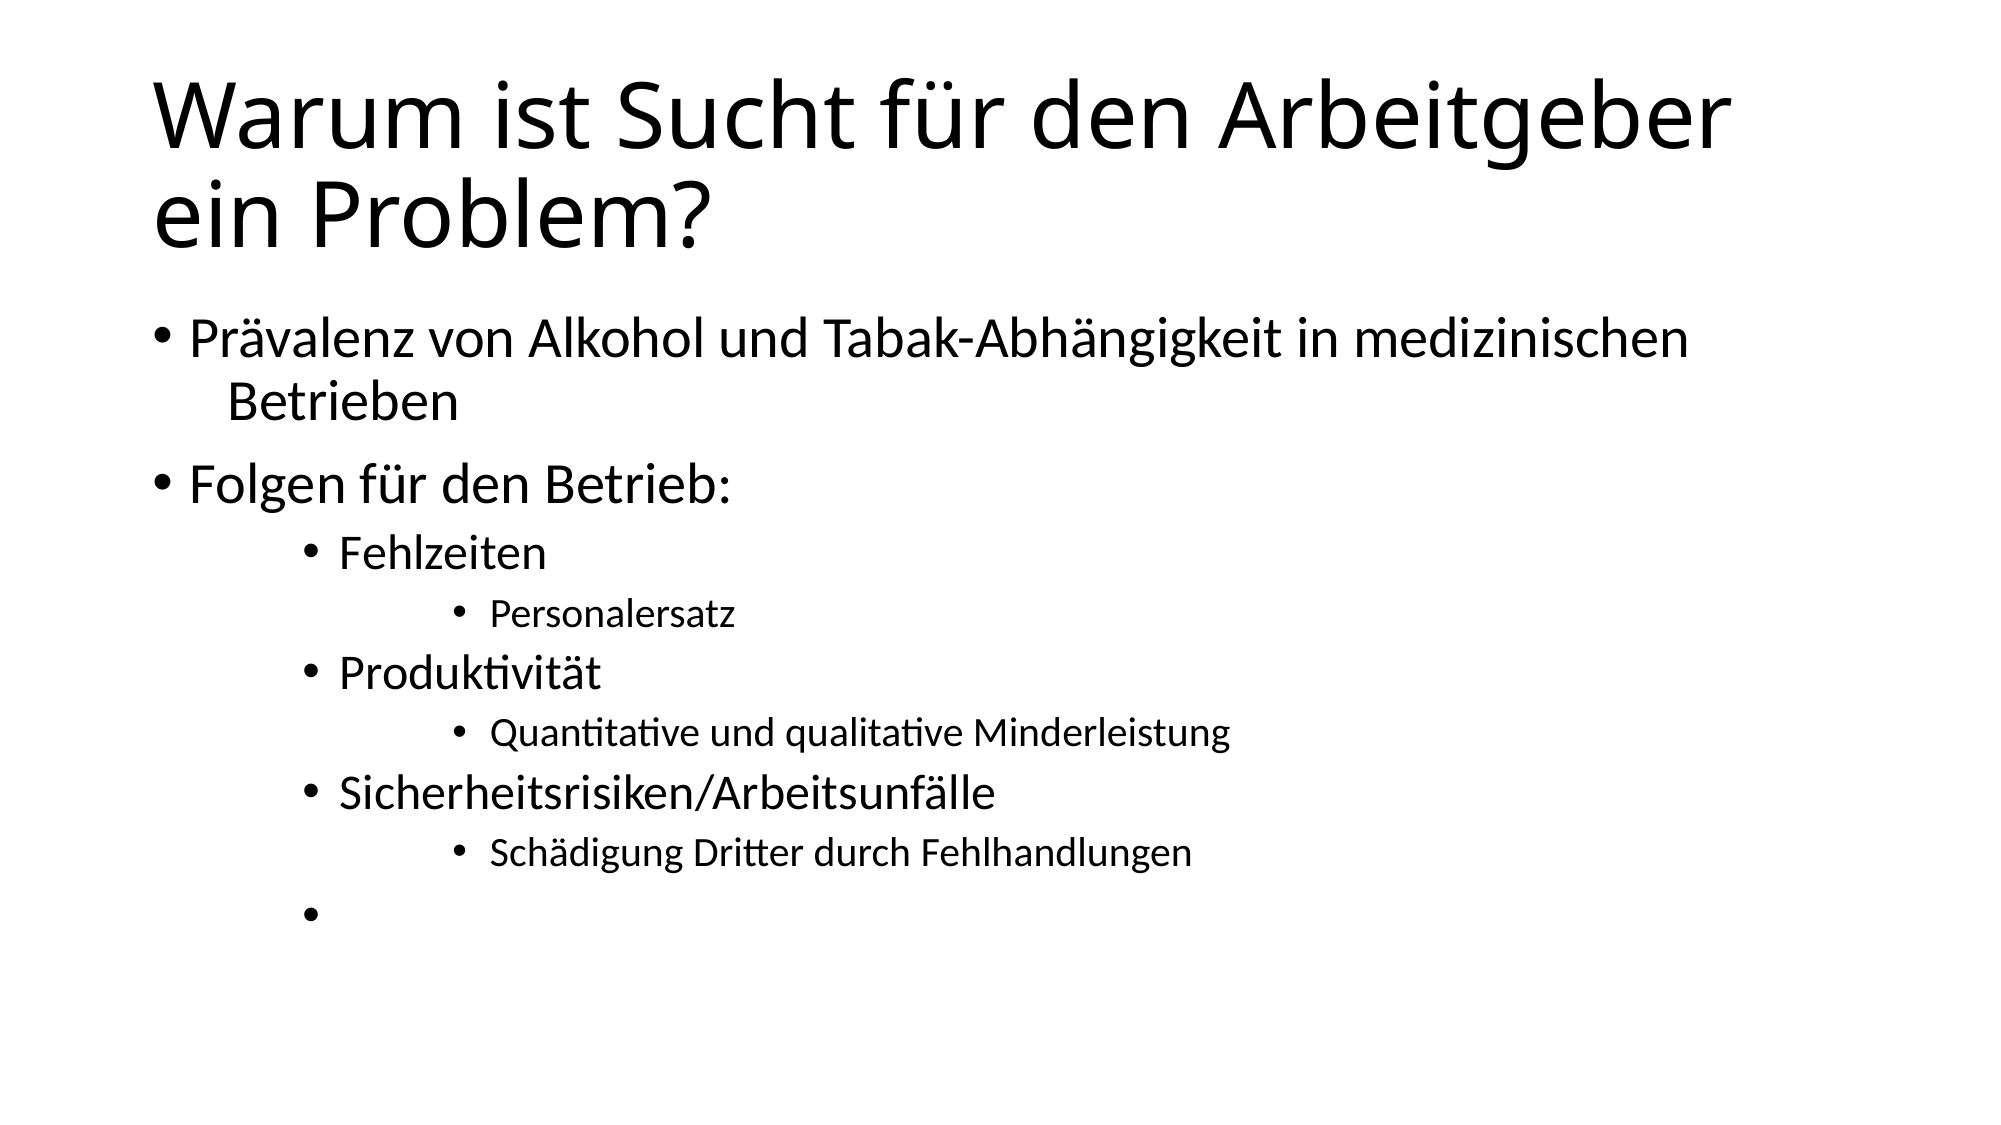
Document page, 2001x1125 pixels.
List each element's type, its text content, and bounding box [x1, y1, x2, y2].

list Prävalenz von Alkohol und Tabak-Abhängigkeit in medizinischen Betrieben Folgen für den Betrieb: Fehlzeiten Personalersatz Produktivität Quantitative und qualitative Minderleistung Sicherheitsrisiken/Arbeitsunfälle Schädigung Dritter durch Fehlhandlungen [137, 299, 1863, 1014]
title Warum ist Sucht für den Arbeitgeber ein Problem? [137, 59, 1863, 278]
